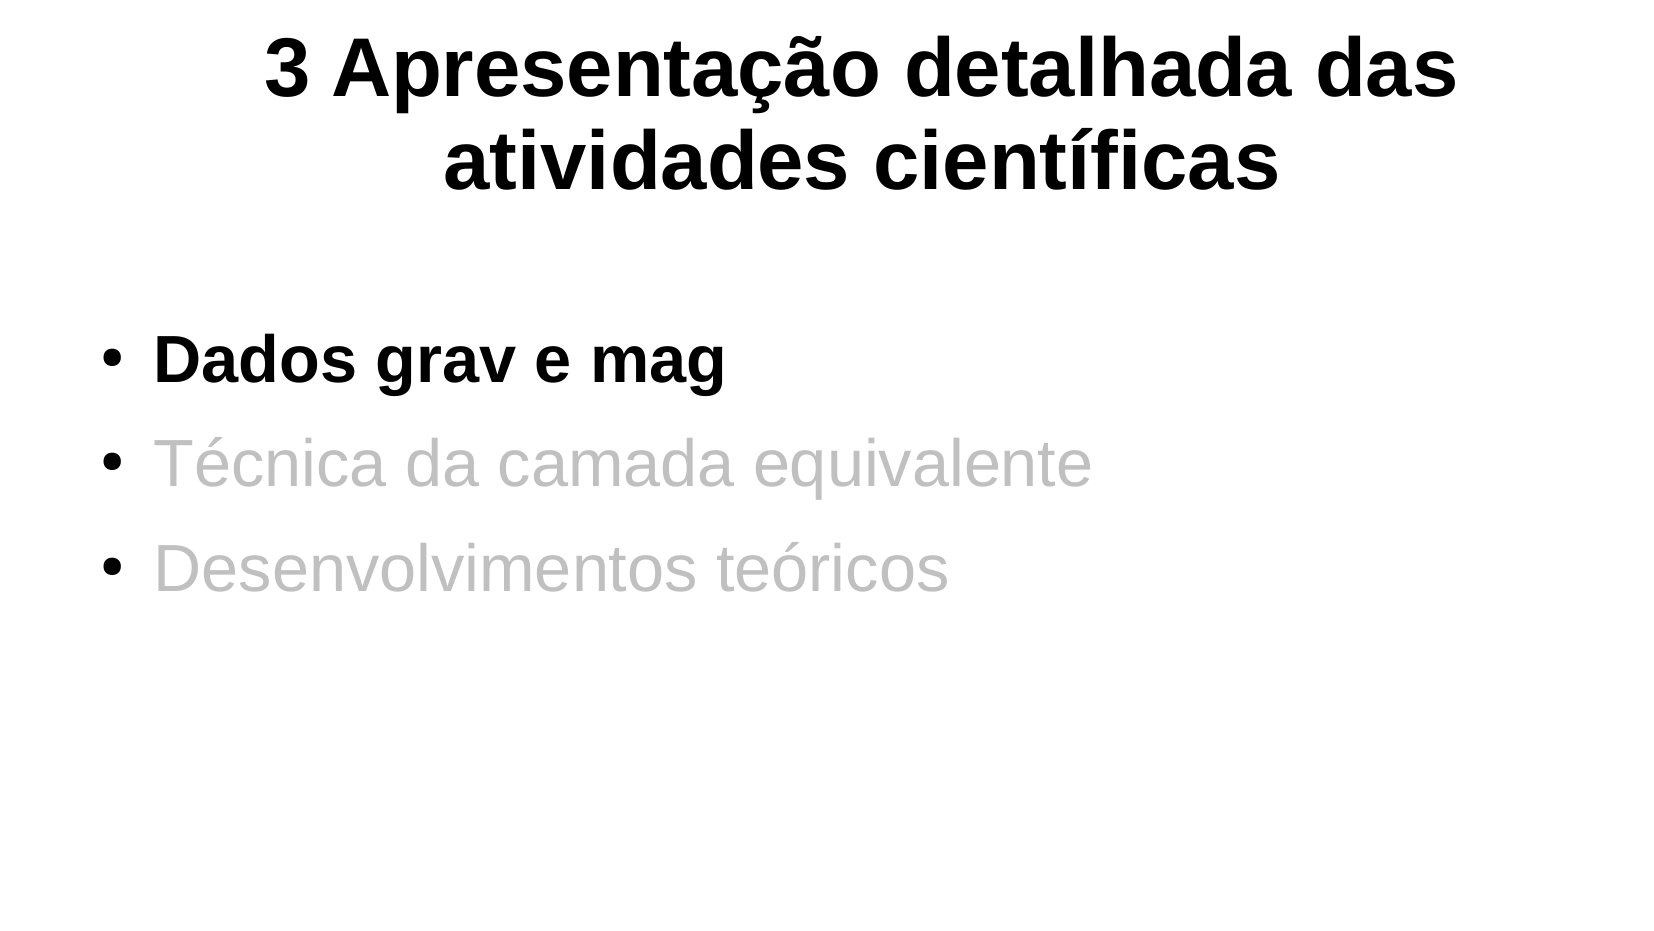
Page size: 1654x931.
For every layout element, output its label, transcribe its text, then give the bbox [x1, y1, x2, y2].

list Dados grav e mag Técnica da camada equivalente Desenvolvimentos teóricos [82, 217, 1571, 758]
title 3 Apresentação detalhada das atividades científicas [82, 21, 1571, 208]
